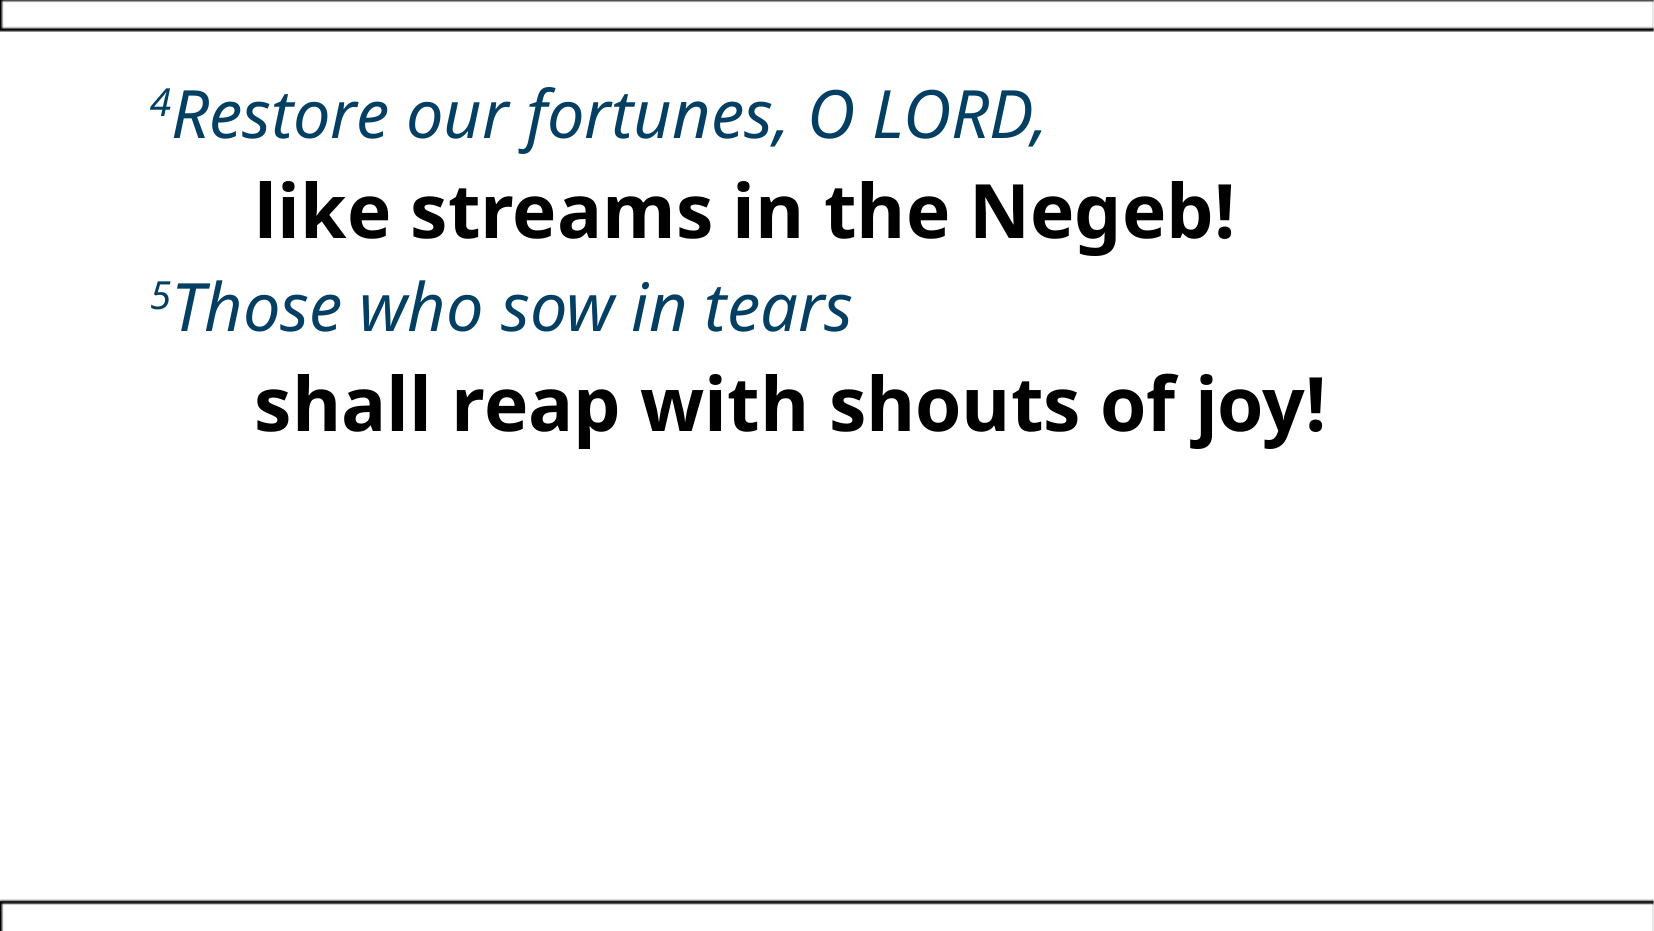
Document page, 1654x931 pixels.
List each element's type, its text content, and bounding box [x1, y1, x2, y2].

text_box 4Restore our fortunes, O LORD, like streams in the Negeb! 5Those who sow in tears shall reap with shouts of joy! [135, 60, 1546, 452]
picture [0, 0, 1654, 931]
